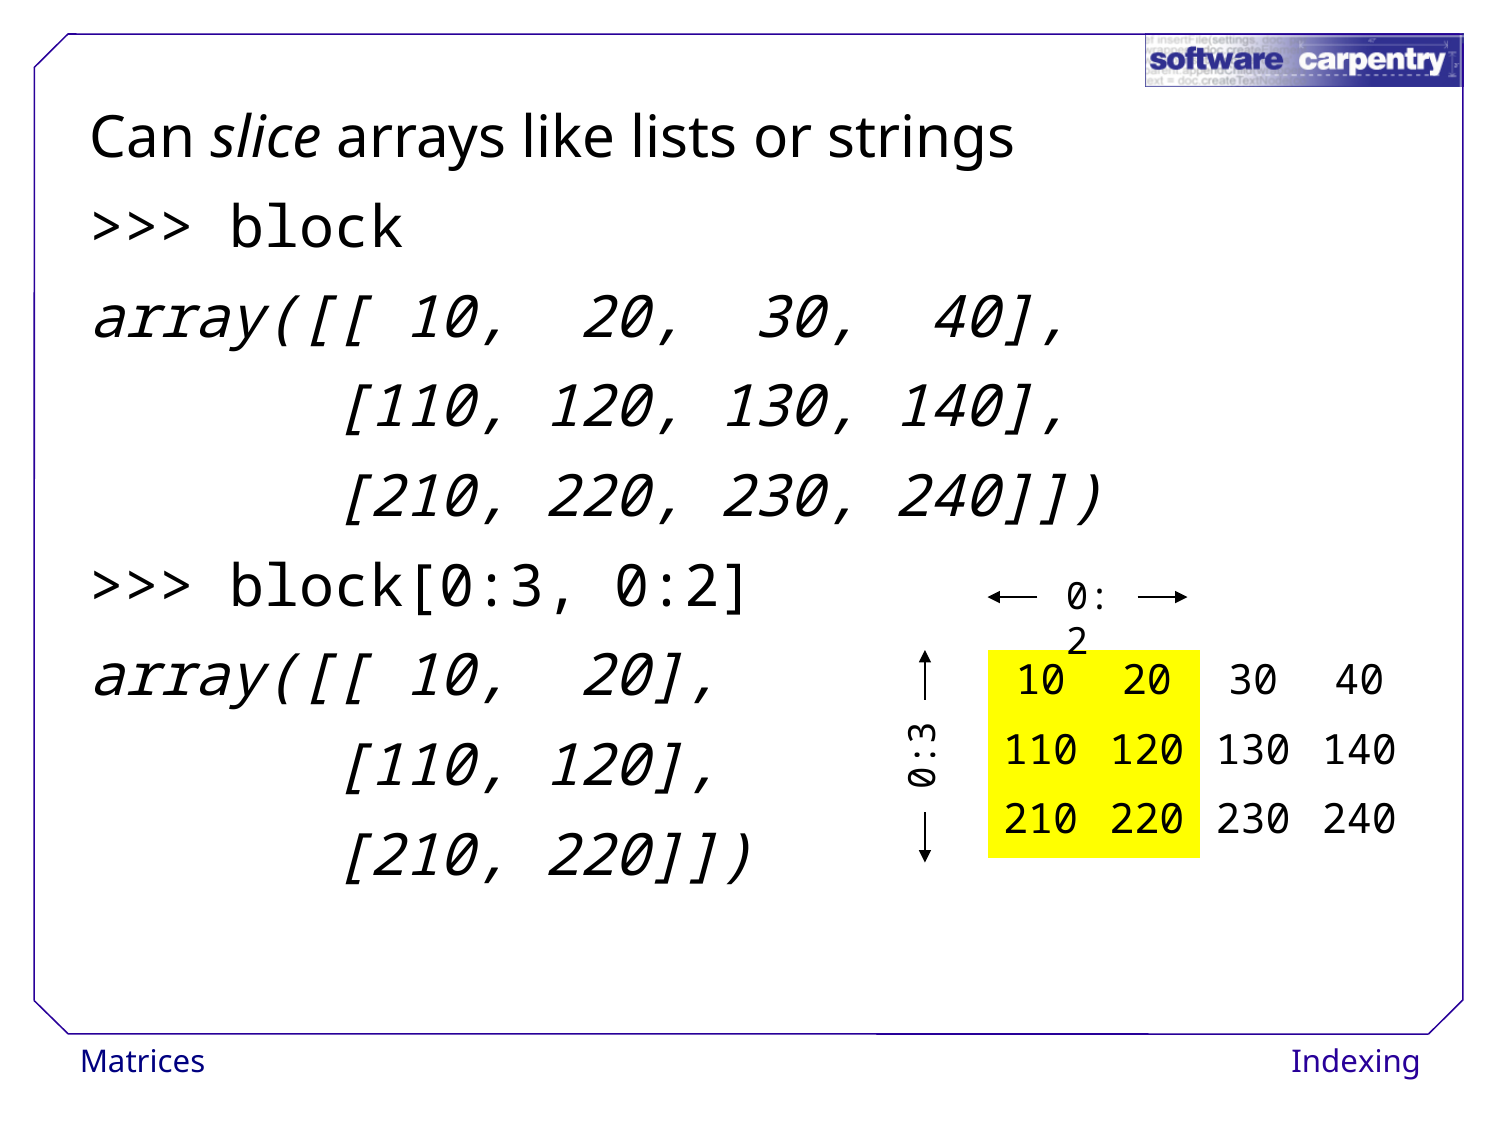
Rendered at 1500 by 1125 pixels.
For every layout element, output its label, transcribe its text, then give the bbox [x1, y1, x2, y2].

text_box 0:3 [890, 706, 951, 805]
picture [1145, 33, 1464, 87]
table_cell 140 [1306, 720, 1412, 789]
text_box 0:2 [1051, 564, 1138, 671]
table_cell 110 [988, 720, 1094, 789]
table_cell 210 [988, 789, 1094, 858]
table_header 20 [1094, 650, 1200, 720]
table_header 30 [1200, 650, 1306, 720]
table_cell 230 [1200, 789, 1306, 858]
table_cell 120 [1094, 720, 1200, 789]
table_header 10 [988, 650, 1094, 720]
table_header 40 [1306, 650, 1412, 720]
table_cell 240 [1306, 789, 1412, 858]
list Can slice arrays like lists or strings >>> block array([[ 10, 20, 30, 40], [110, 120, 130, 140], [210, 220, 230, 240]]) >>> block[0:3, 0:2] array([[ 10, 20], [110, 120], [210, 220]]) [75, 99, 1426, 1013]
table_header 10 [1049, 673, 1059, 691]
table_cell 130 [1200, 720, 1306, 789]
table_header 10 [1046, 667, 1055, 685]
table_cell 220 [1094, 789, 1200, 858]
